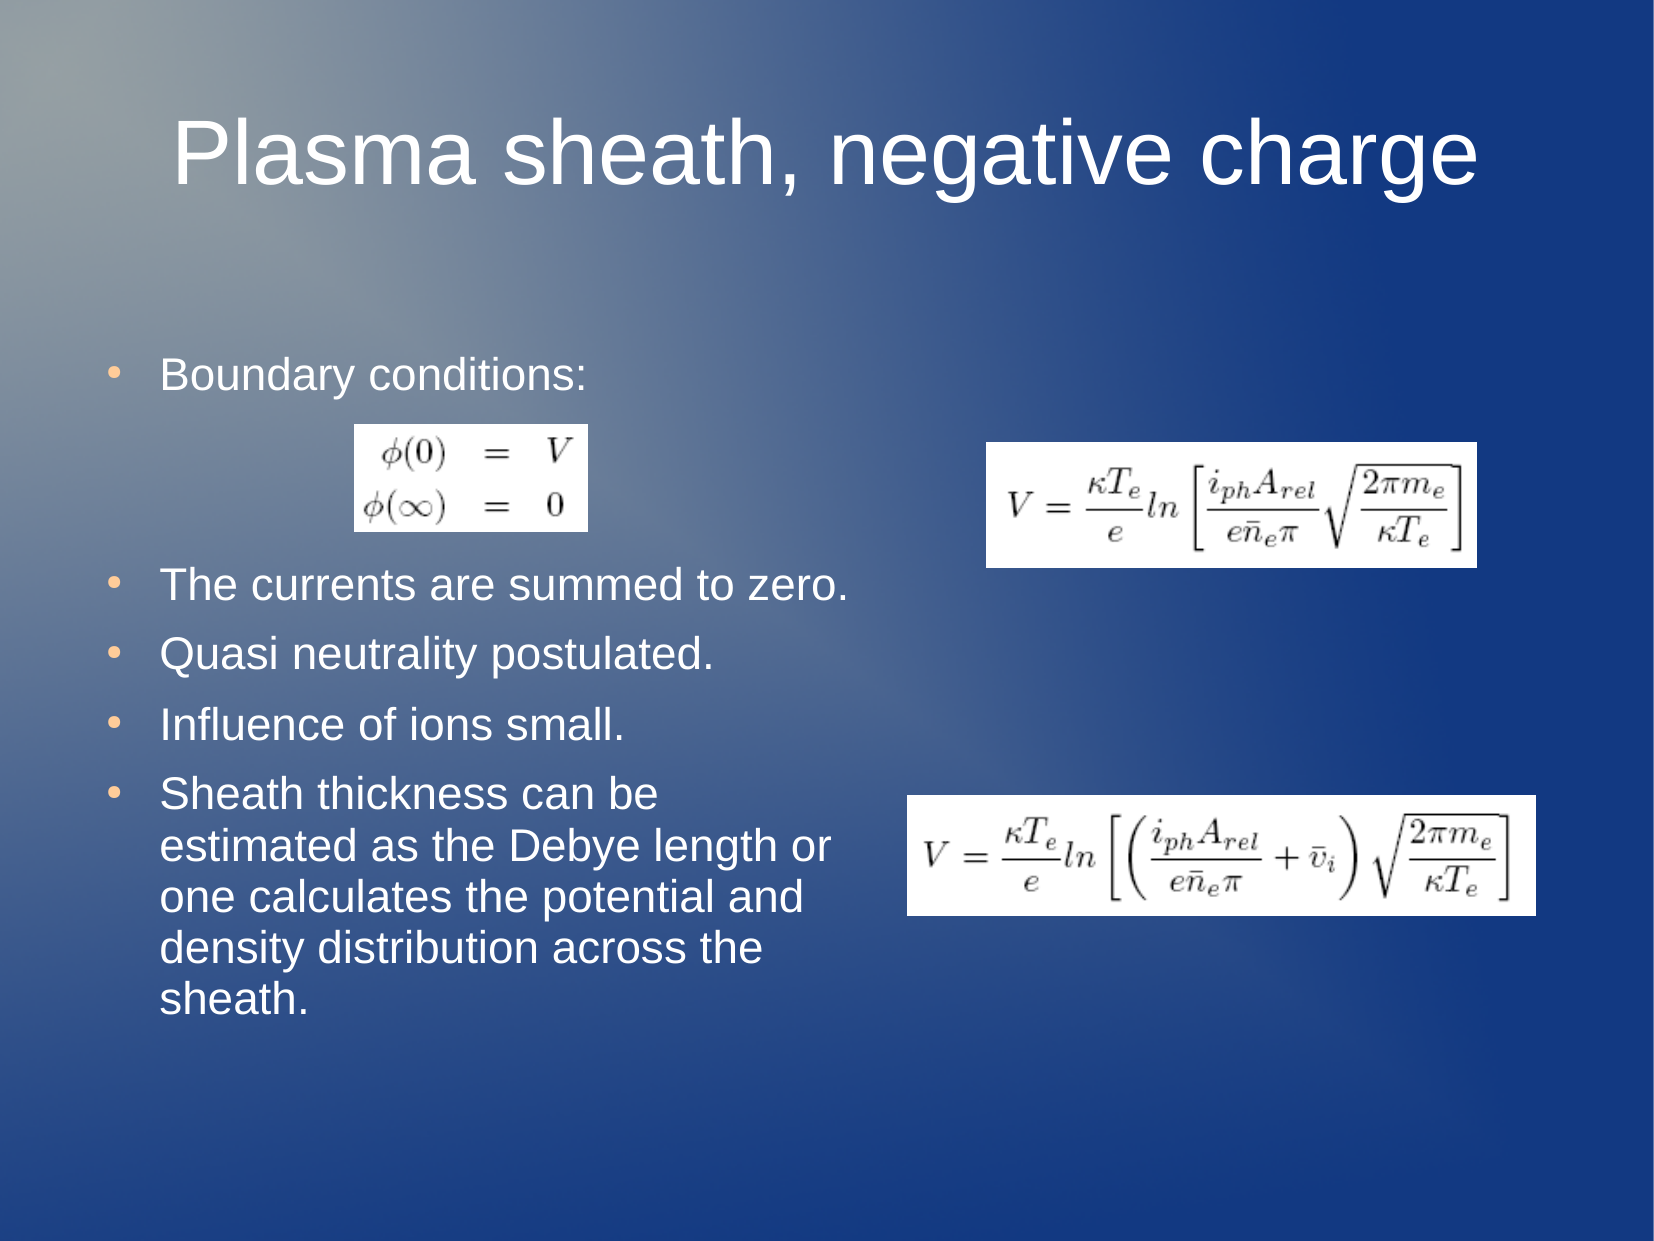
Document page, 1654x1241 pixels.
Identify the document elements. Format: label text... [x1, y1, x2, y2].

title Plasma sheath, negative charge [82, 49, 1571, 257]
picture [0, 0, 1654, 1241]
list Boundary conditions: The currents are summed to zero. Quasi neutrality postulated. Influence of ions small. Sheath thickness can be estimated as the Debye length or one calculates the potential and density distribution across the sheath. [88, 348, 857, 1105]
